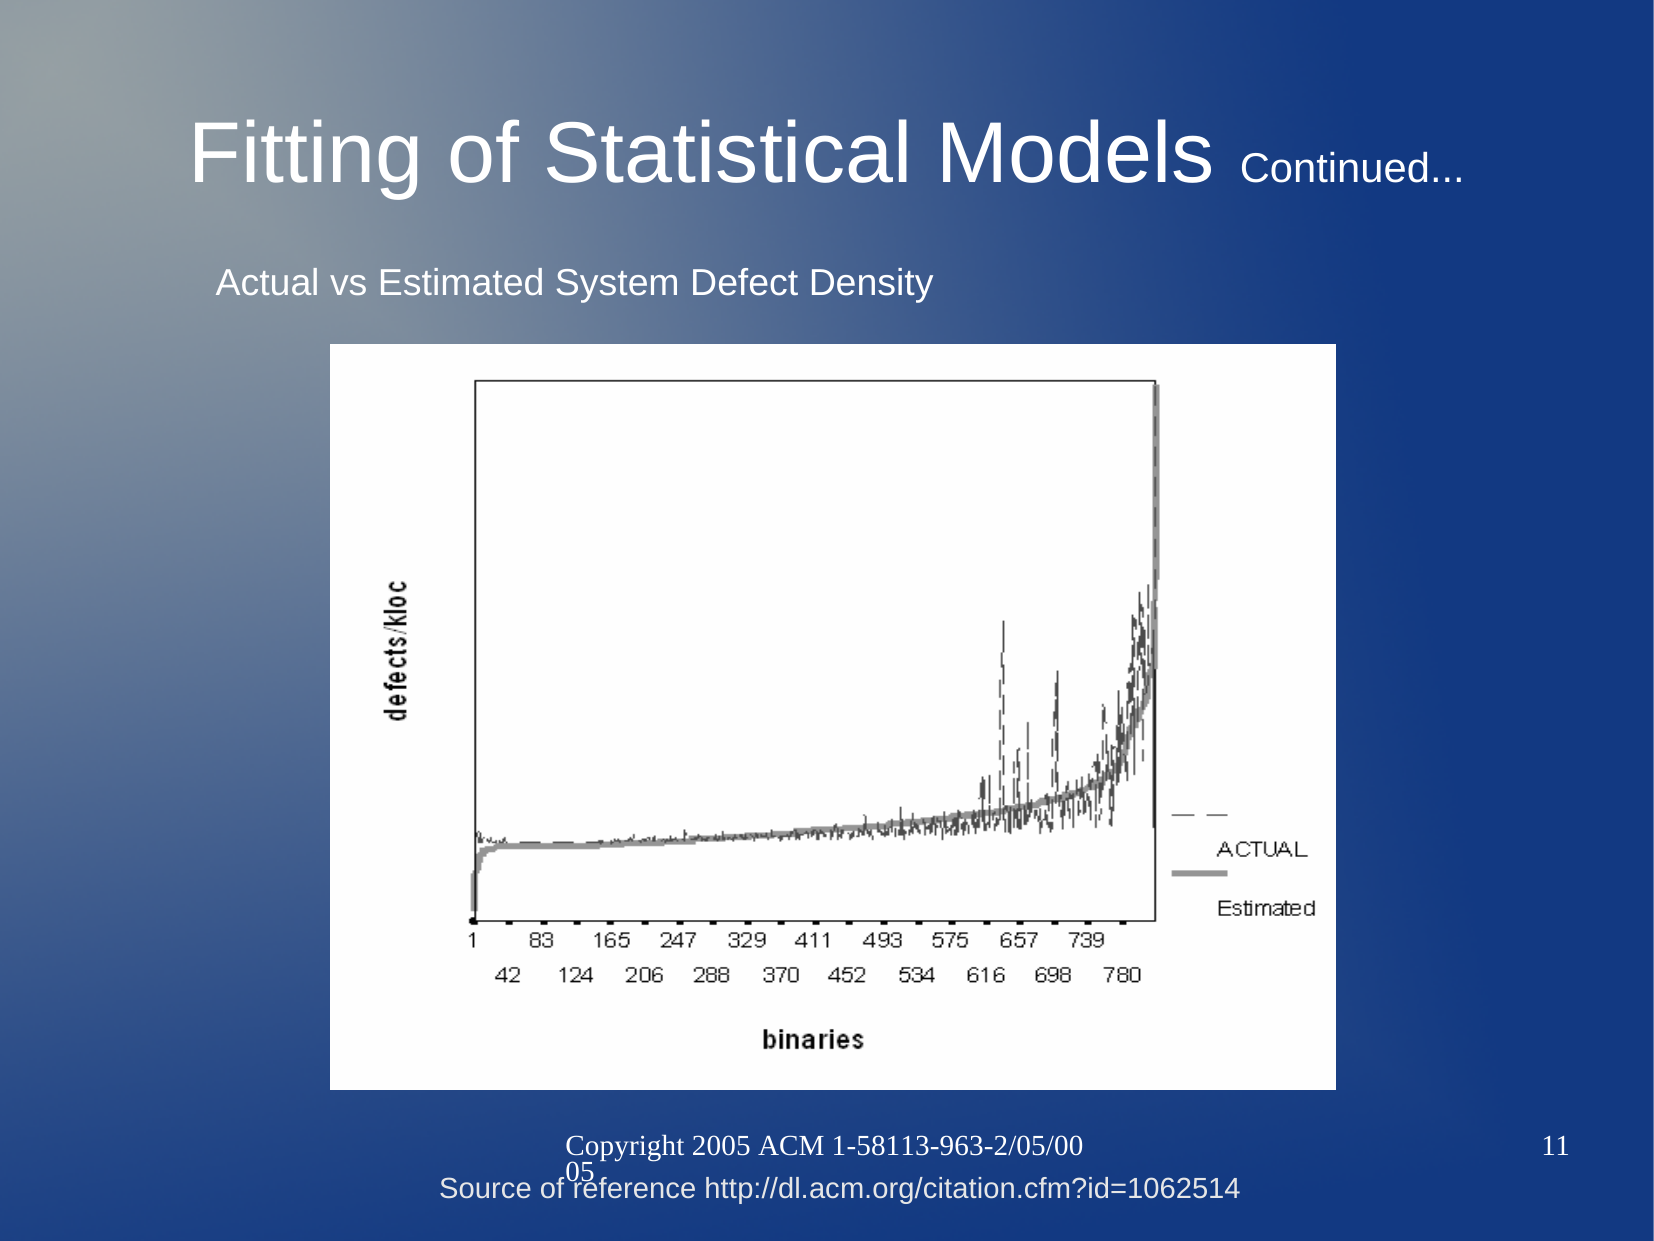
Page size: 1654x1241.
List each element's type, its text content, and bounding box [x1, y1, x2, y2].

text_box Source of reference http://dl.acm.org/citation.cfm?id=1062514 [424, 1164, 1257, 1223]
picture [0, 0, 1654, 1241]
text_box Actual vs Estimated System Defect Density [200, 254, 1431, 312]
title Fitting of Statistical Models Continued... [82, 49, 1571, 257]
